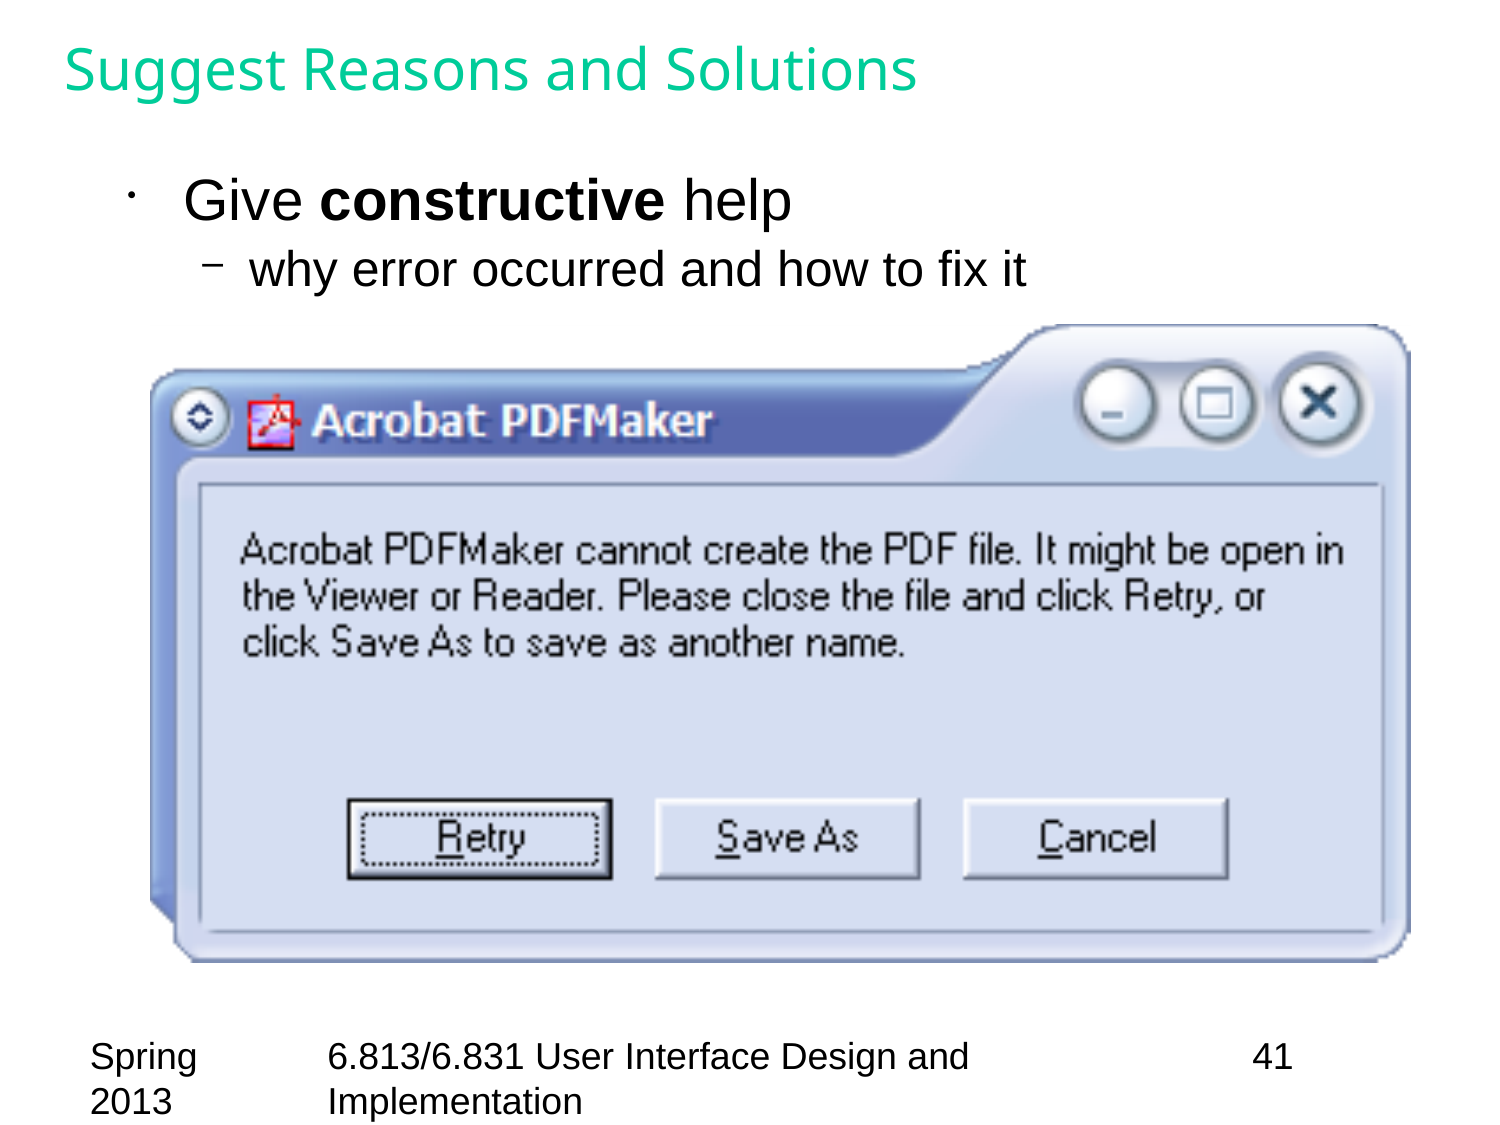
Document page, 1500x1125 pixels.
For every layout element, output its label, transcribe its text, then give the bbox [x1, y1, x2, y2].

picture [150, 324, 1411, 963]
list Give constructive help why error occurred and how to fix it [112, 162, 1388, 1000]
title Suggest Reasons and Solutions [50, 24, 1438, 150]
slide_number <number> [1237, 1024, 1425, 1103]
slide_number Spring 2013 [75, 1024, 300, 1103]
footer 6.813/6.831 User Interface Design and Implementation [312, 1024, 1225, 1103]
